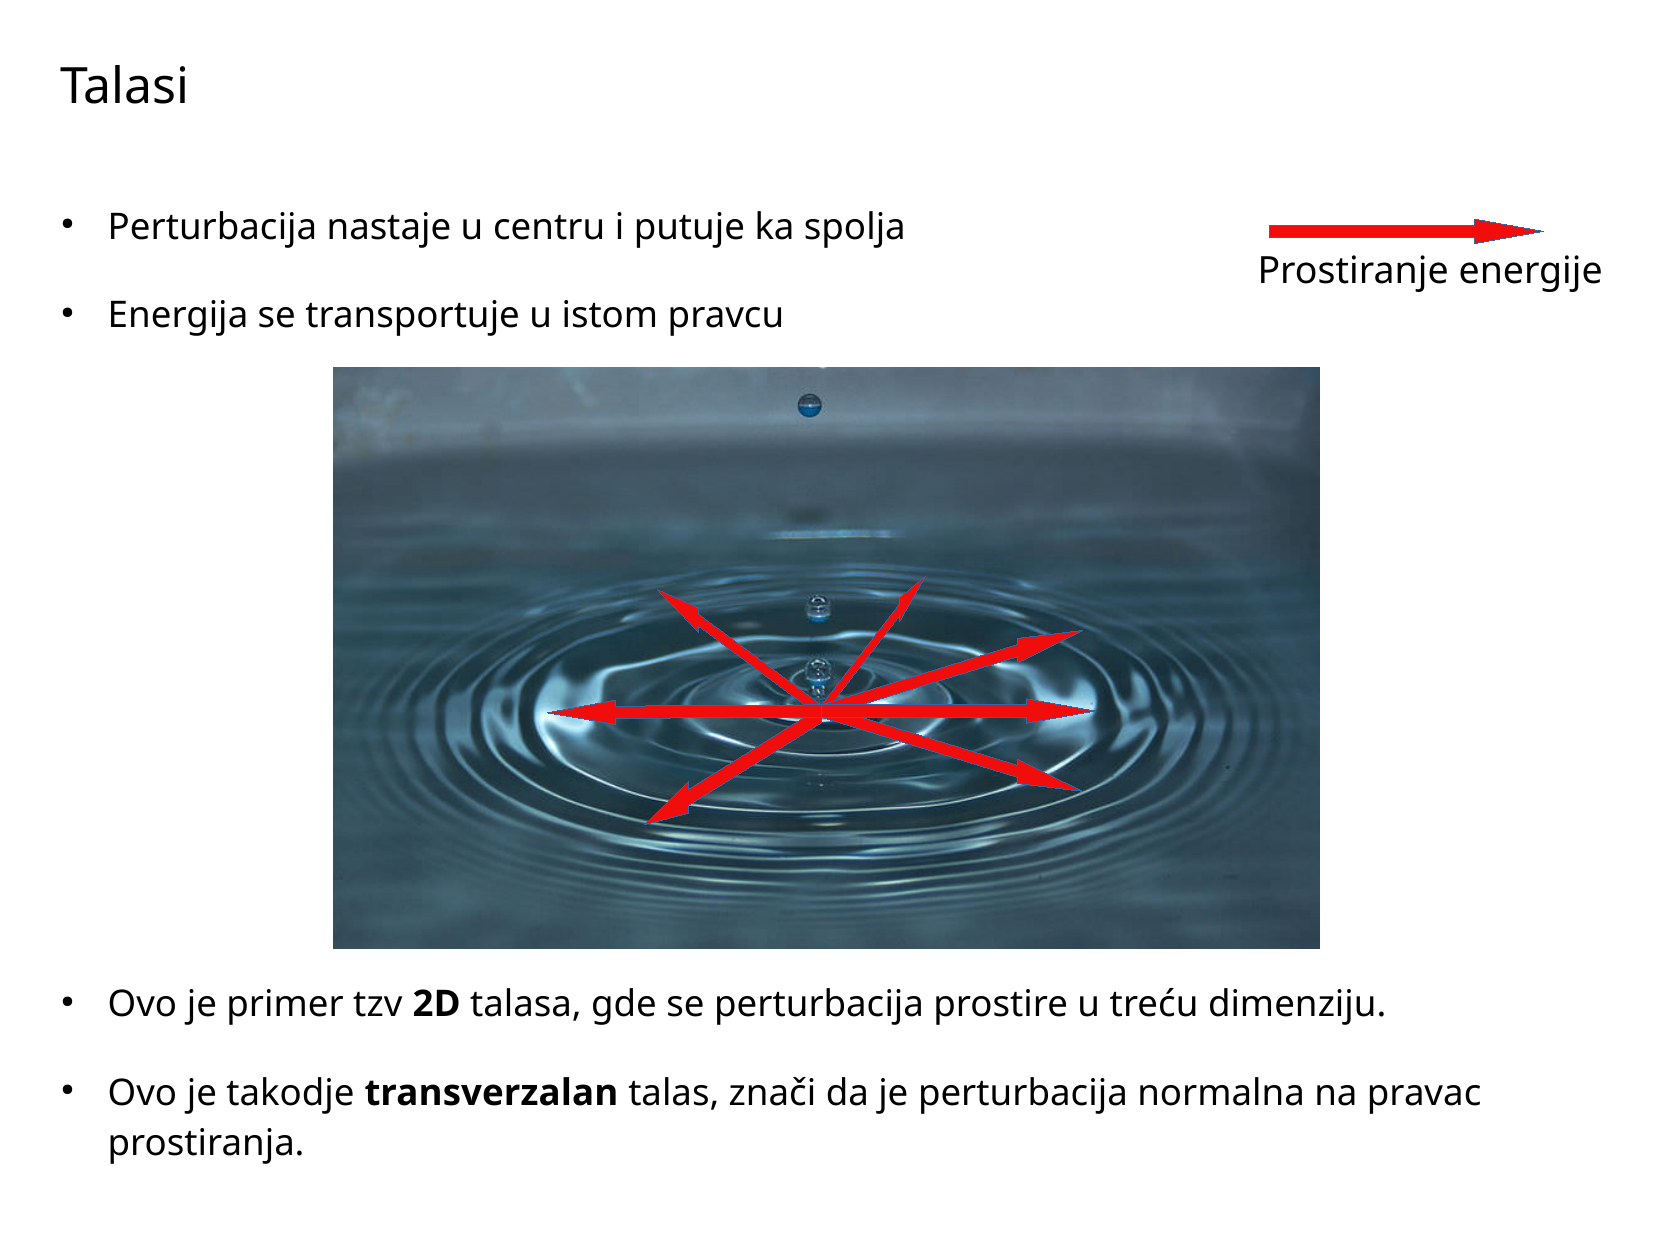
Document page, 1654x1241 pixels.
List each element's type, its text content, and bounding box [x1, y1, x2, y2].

text_box Prostiranje energije [1242, 236, 1644, 296]
text_box [1269, 219, 1544, 244]
picture [333, 367, 1320, 949]
title Talasi [59, 17, 1648, 150]
list Perturbacija nastaje u centru i putuje ka spolja Energija se transportuje u istom pravcu Ovo je primer tzv 2D talasa, gde se perturbacija prostire u treću dimenziju. Ovo je takodje transverzalan talas, znači da je perturbacija normalna na pravac prostiranja. [45, 199, 1635, 1173]
text_box [547, 576, 1096, 825]
